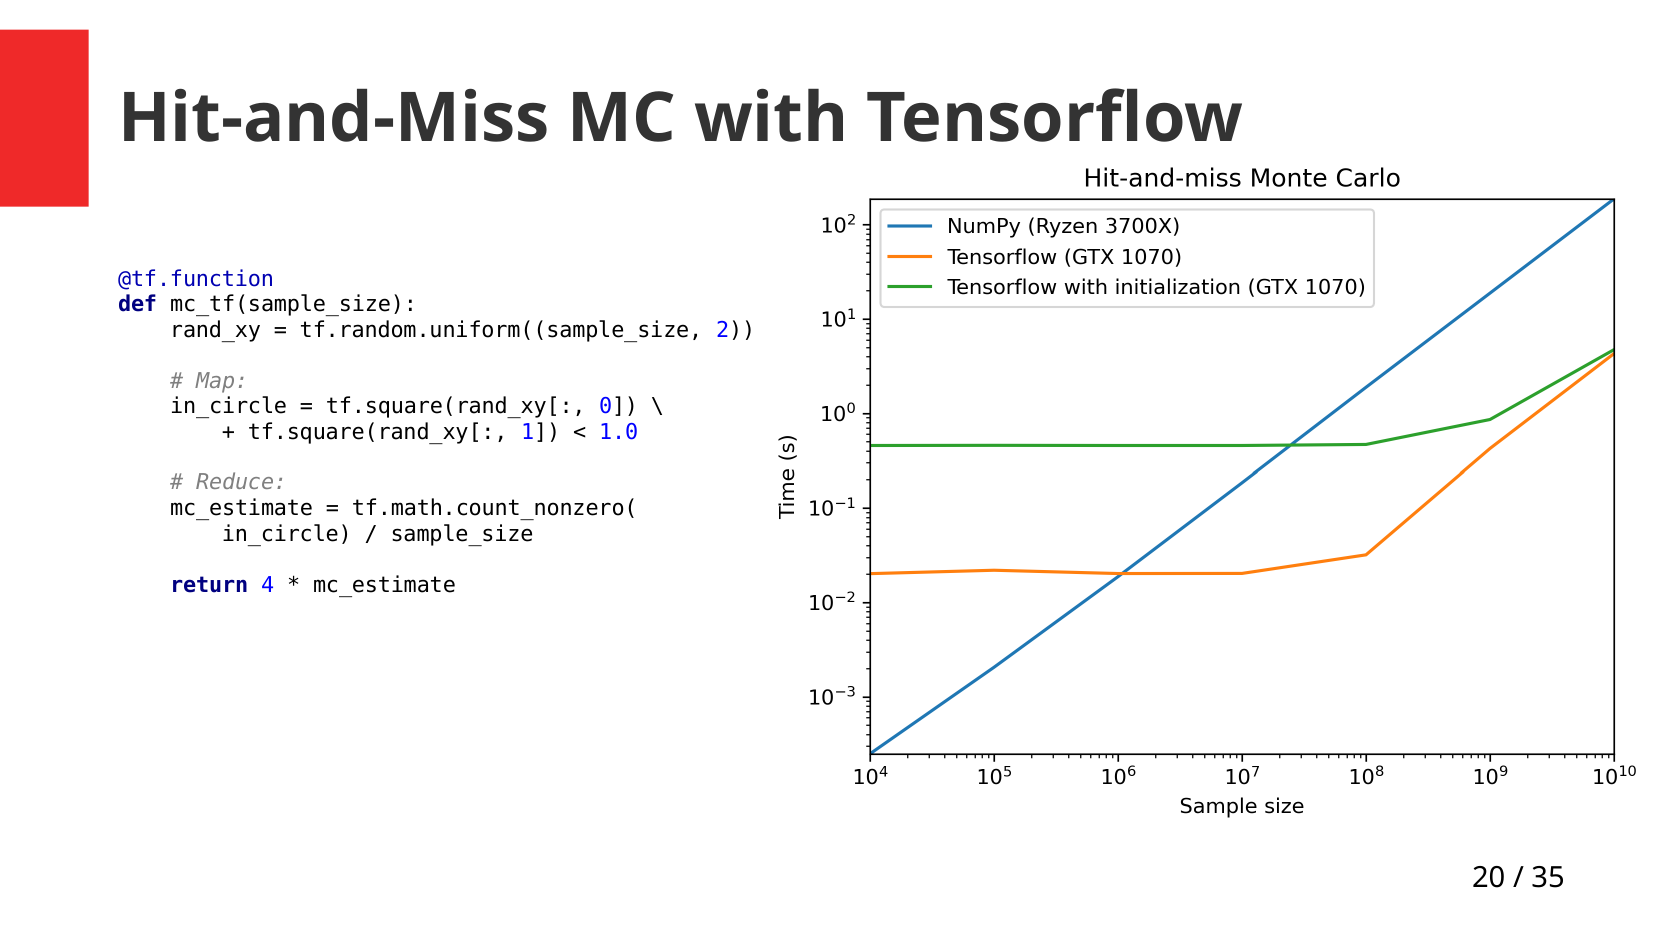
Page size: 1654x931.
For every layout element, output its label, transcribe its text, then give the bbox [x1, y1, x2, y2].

list @tf.function def mc_tf(sample_size): rand_xy = tf.random.uniform((sample_size, 2)) # Map: in_circle = tf.square(rand_xy[:, 0]) \ + tf.square(rand_xy[:, 1]) < 1.0 # Reduce: mc_estimate = tf.math.count_nonzero( in_circle) / sample_size return 4 * mc_estimate [118, 265, 1536, 806]
title Hit-and-Miss MC with Tensorflow [118, 37, 1571, 193]
picture [750, 112, 1654, 833]
